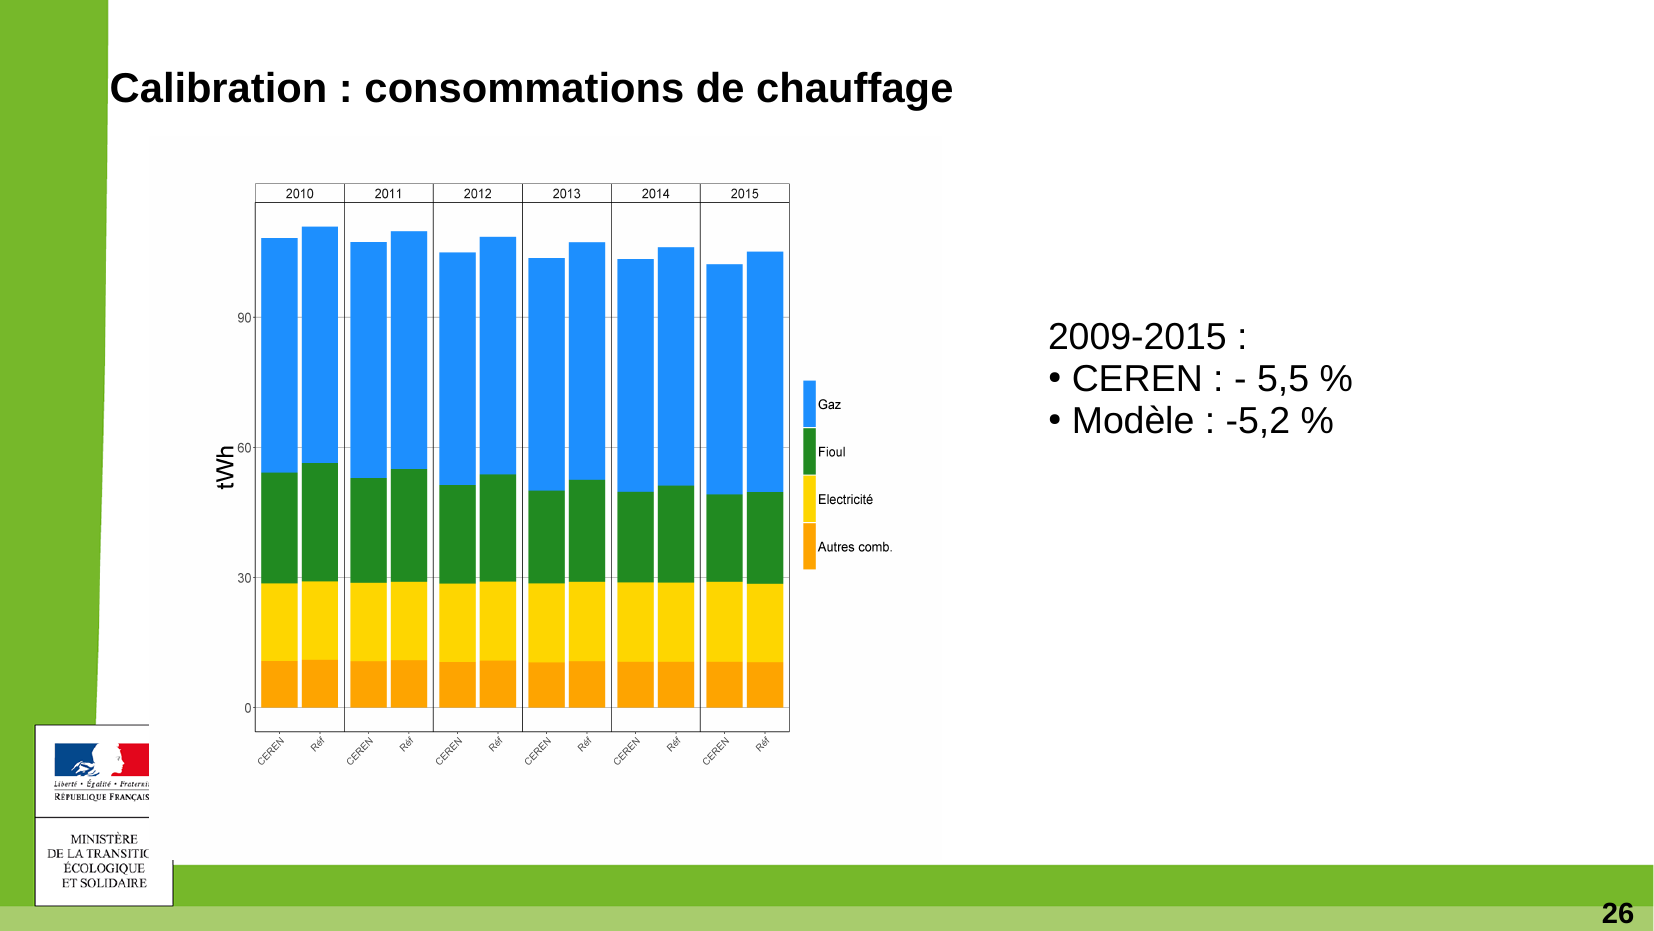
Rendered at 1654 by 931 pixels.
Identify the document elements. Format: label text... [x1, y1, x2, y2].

text_box 2009-2015 : CEREN : - 5,5 % Modèle : -5,2 % [1033, 308, 1654, 492]
picture [0, 0, 1654, 931]
list [186, 123, 1517, 837]
title Calibration : consommations de chauffage [109, 28, 1598, 148]
